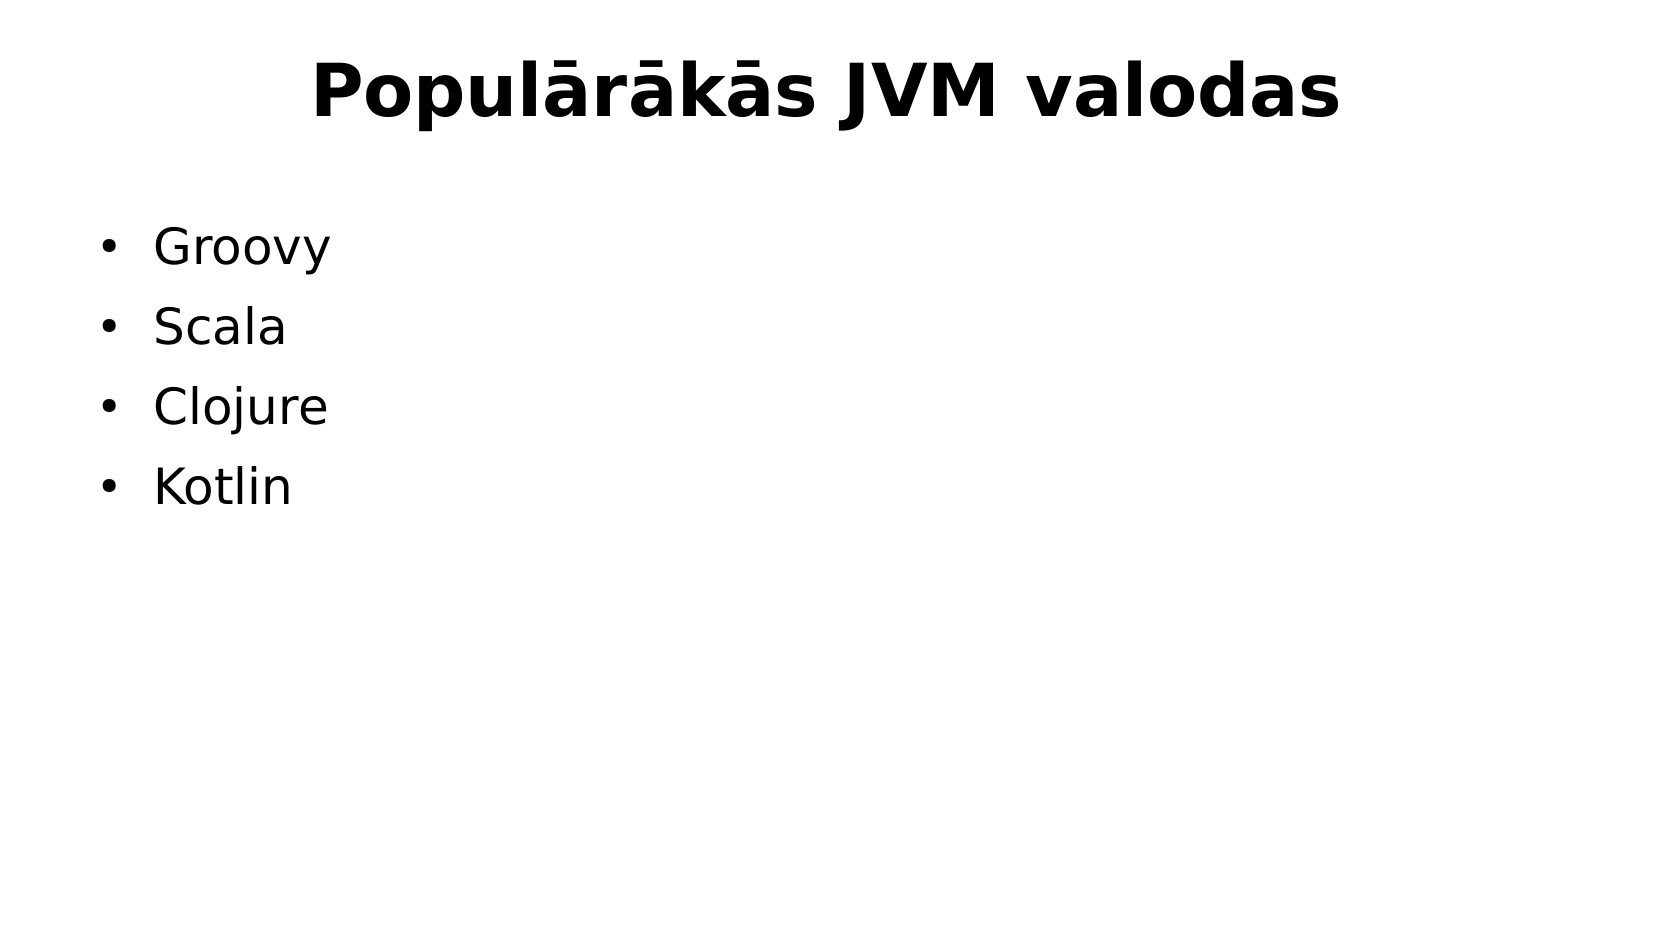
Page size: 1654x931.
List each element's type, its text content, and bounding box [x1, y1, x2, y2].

title Populārākās JVM valodas [82, 6, 1571, 177]
list Groovy Scala Clojure Kotlin [82, 217, 1571, 758]
